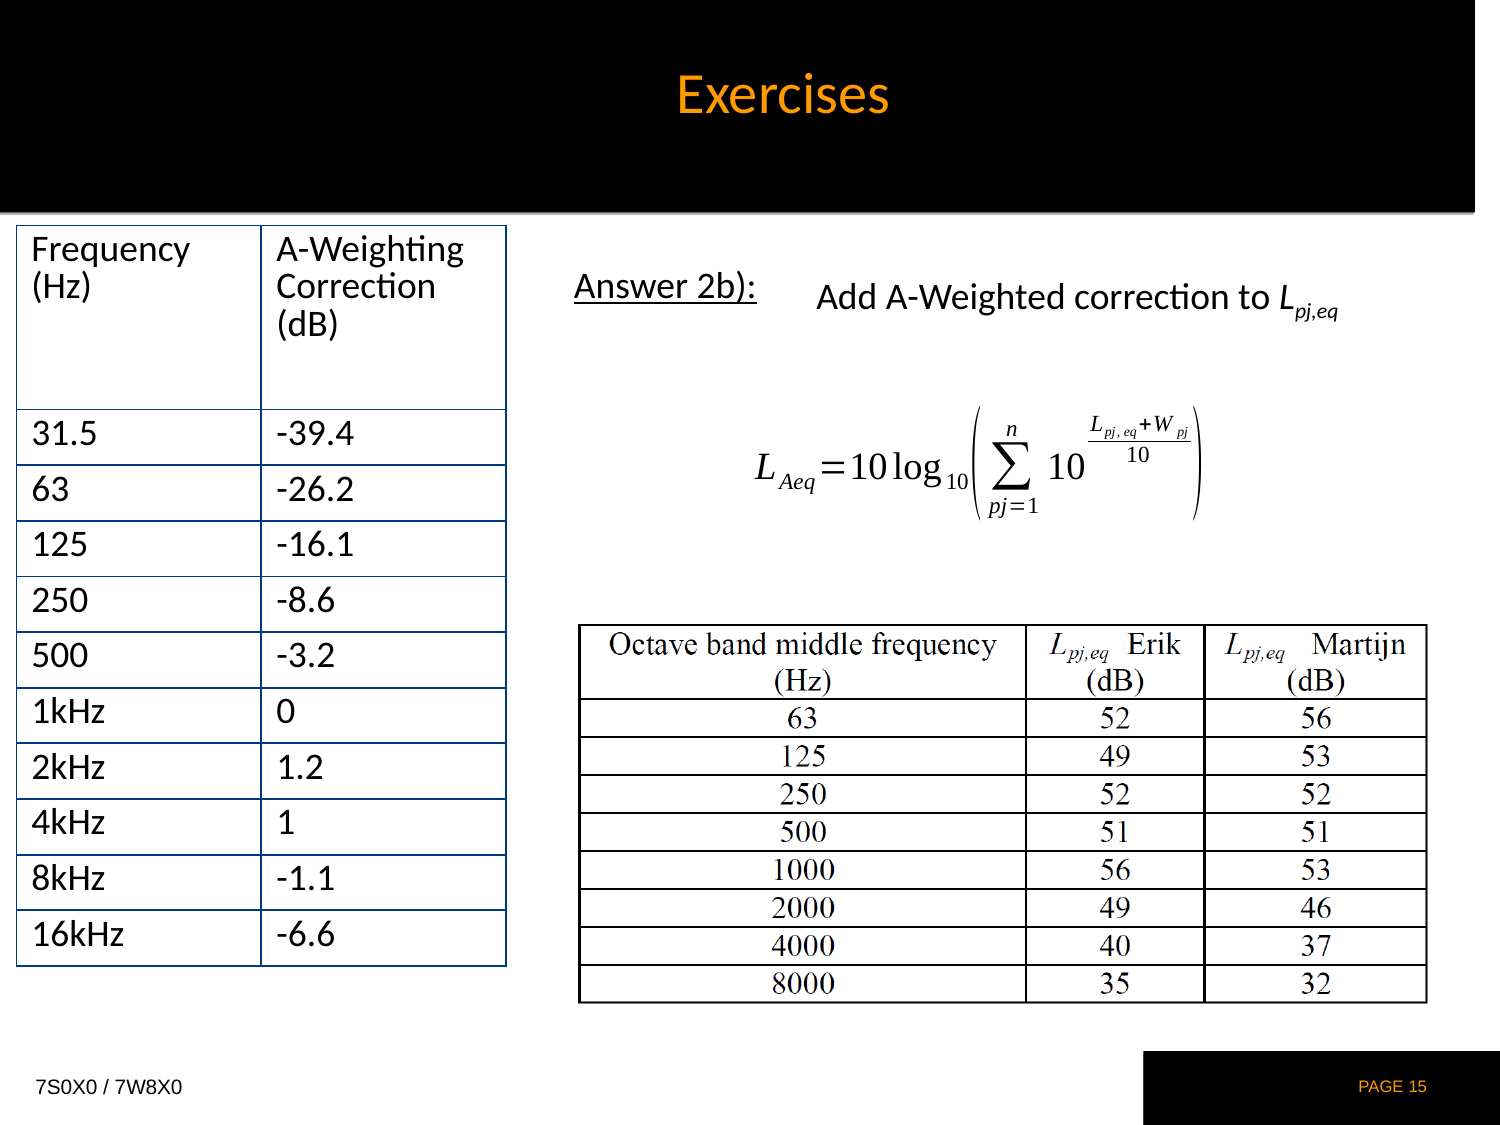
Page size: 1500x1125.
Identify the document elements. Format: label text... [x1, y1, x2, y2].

chart [743, 404, 1216, 525]
text_box Exercises [125, 48, 1442, 200]
text_box [0, 0, 1475, 213]
table_cell 4kHz [17, 800, 260, 854]
table_cell -1.1 [262, 856, 505, 909]
table_cell -16.1 [262, 522, 505, 576]
table_cell 63 [17, 466, 260, 520]
text_box Answer 2b): [559, 254, 772, 314]
table_cell 500 [17, 633, 260, 687]
table_cell 31.5 [17, 410, 260, 464]
table_cell -39.4 [262, 410, 505, 464]
table_cell 250 [17, 577, 260, 631]
table_cell -3.2 [262, 633, 505, 687]
picture [578, 622, 1428, 1004]
text_box Add A-Weighted correction to Lpj,eq [754, 264, 1500, 623]
table_header A-Weighting Correction (dB) [262, 226, 505, 409]
text_box PAGE <number> [1358, 1070, 1459, 1102]
table_cell -26.2 [262, 466, 505, 520]
table_header Frequency (Hz) [17, 226, 260, 409]
table_cell 125 [17, 522, 260, 576]
table_cell 2kHz [17, 744, 260, 798]
table_cell 1 [262, 800, 505, 854]
text_box 7S0X0 / 7W8X0 [35, 1070, 626, 1102]
table_cell 1.2 [262, 744, 505, 798]
text_box [1143, 1051, 1500, 1125]
table_cell 16kHz [17, 911, 260, 965]
table_cell 1kHz [17, 689, 260, 742]
table_cell 0 [262, 689, 505, 742]
table_cell 8kHz [17, 856, 260, 909]
table_cell -8.6 [262, 577, 505, 631]
table_cell -6.6 [262, 911, 505, 965]
